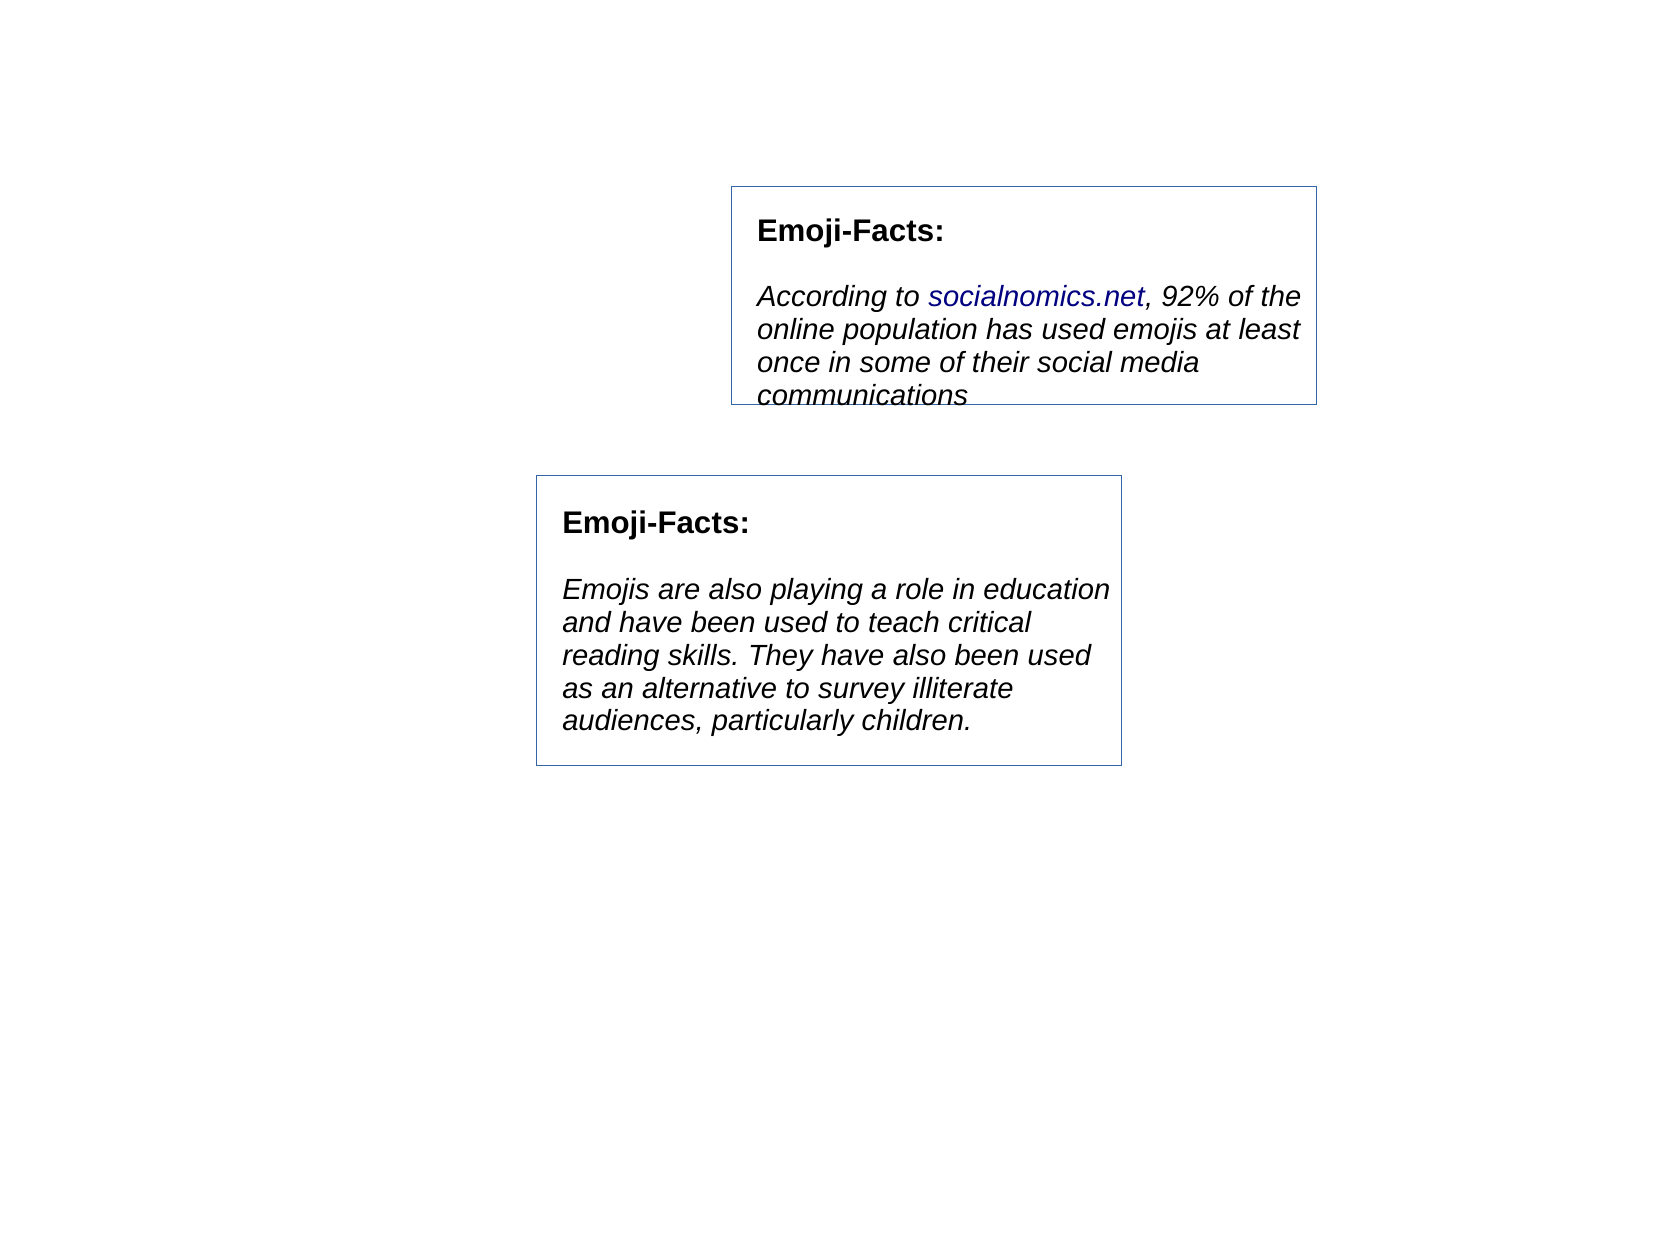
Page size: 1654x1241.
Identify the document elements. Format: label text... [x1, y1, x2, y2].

text_box [536, 475, 1122, 766]
text_box Emoji-Facts: Emojis are also playing a role in education and have been used to teach critical reading skills. They have also been used as an alternative to survey illiterate audiences, particularly children. [547, 498, 1127, 751]
text_box Emoji-Facts: According to socialnomics.net, 92% of the online population has used emojis at least once in some of their social media communications [742, 205, 1321, 418]
text_box [731, 186, 1317, 405]
